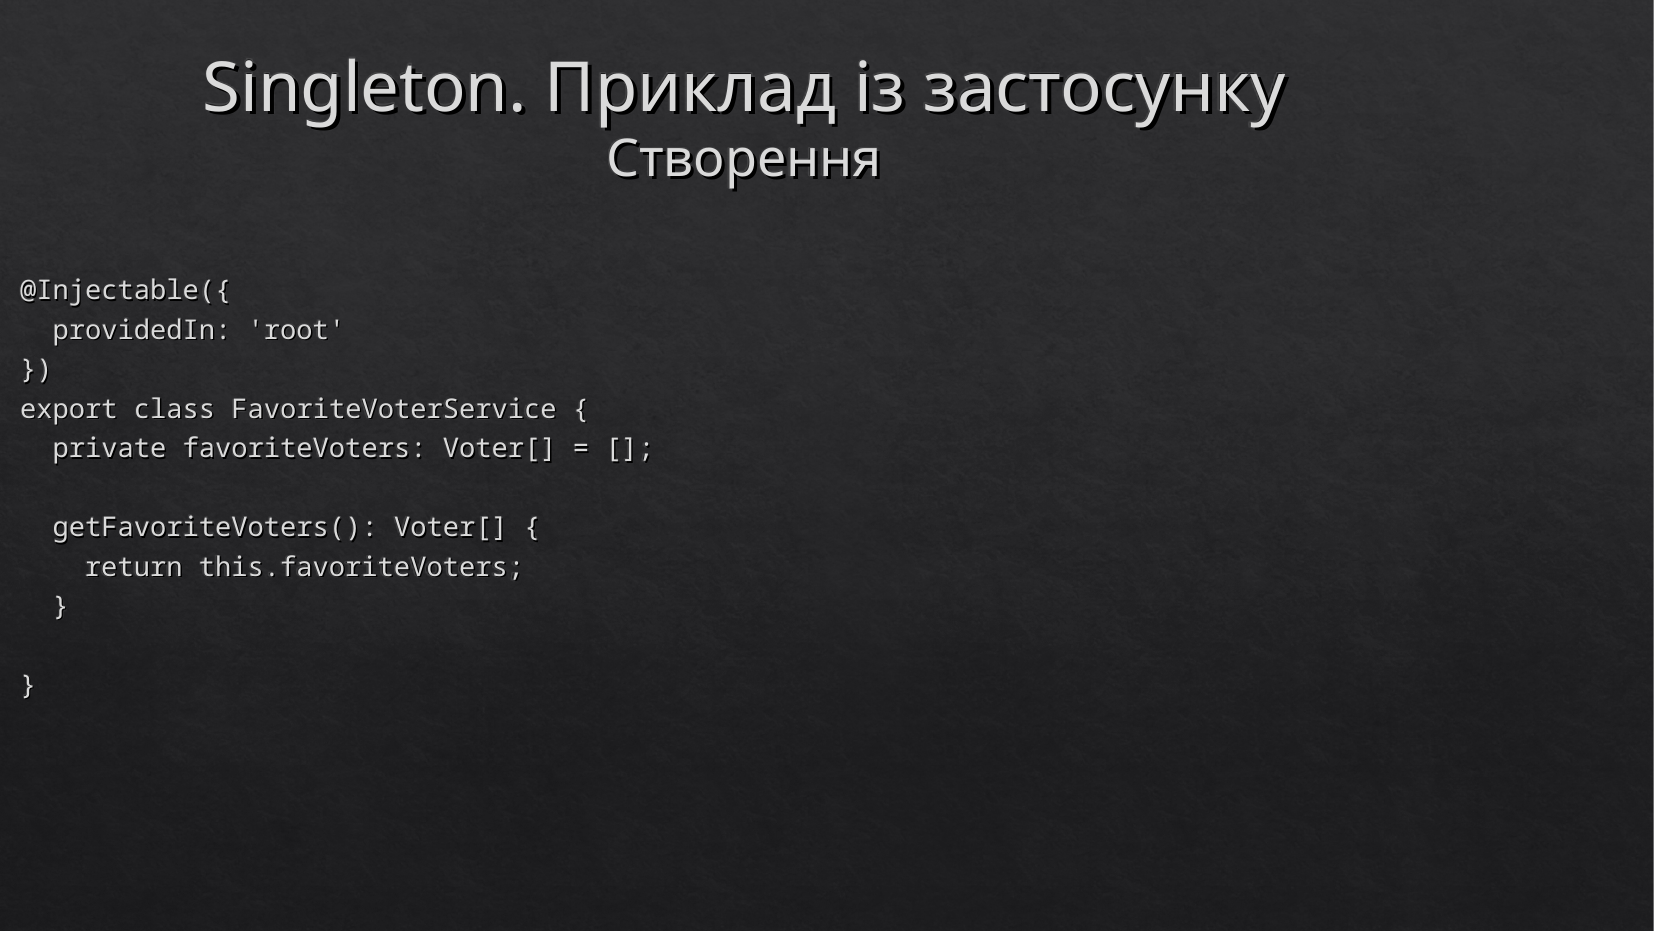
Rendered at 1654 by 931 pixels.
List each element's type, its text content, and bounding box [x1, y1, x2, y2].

title Singleton. Приклад із застосунку Створення [0, 32, 1489, 198]
subtitle @Injectable({ providedIn: 'root' }) export class FavoriteVoterService { private favoriteVoters: Voter[] = []; getFavoriteVoters(): Voter[] { return this.favoriteVoters; } } [0, 218, 1489, 759]
